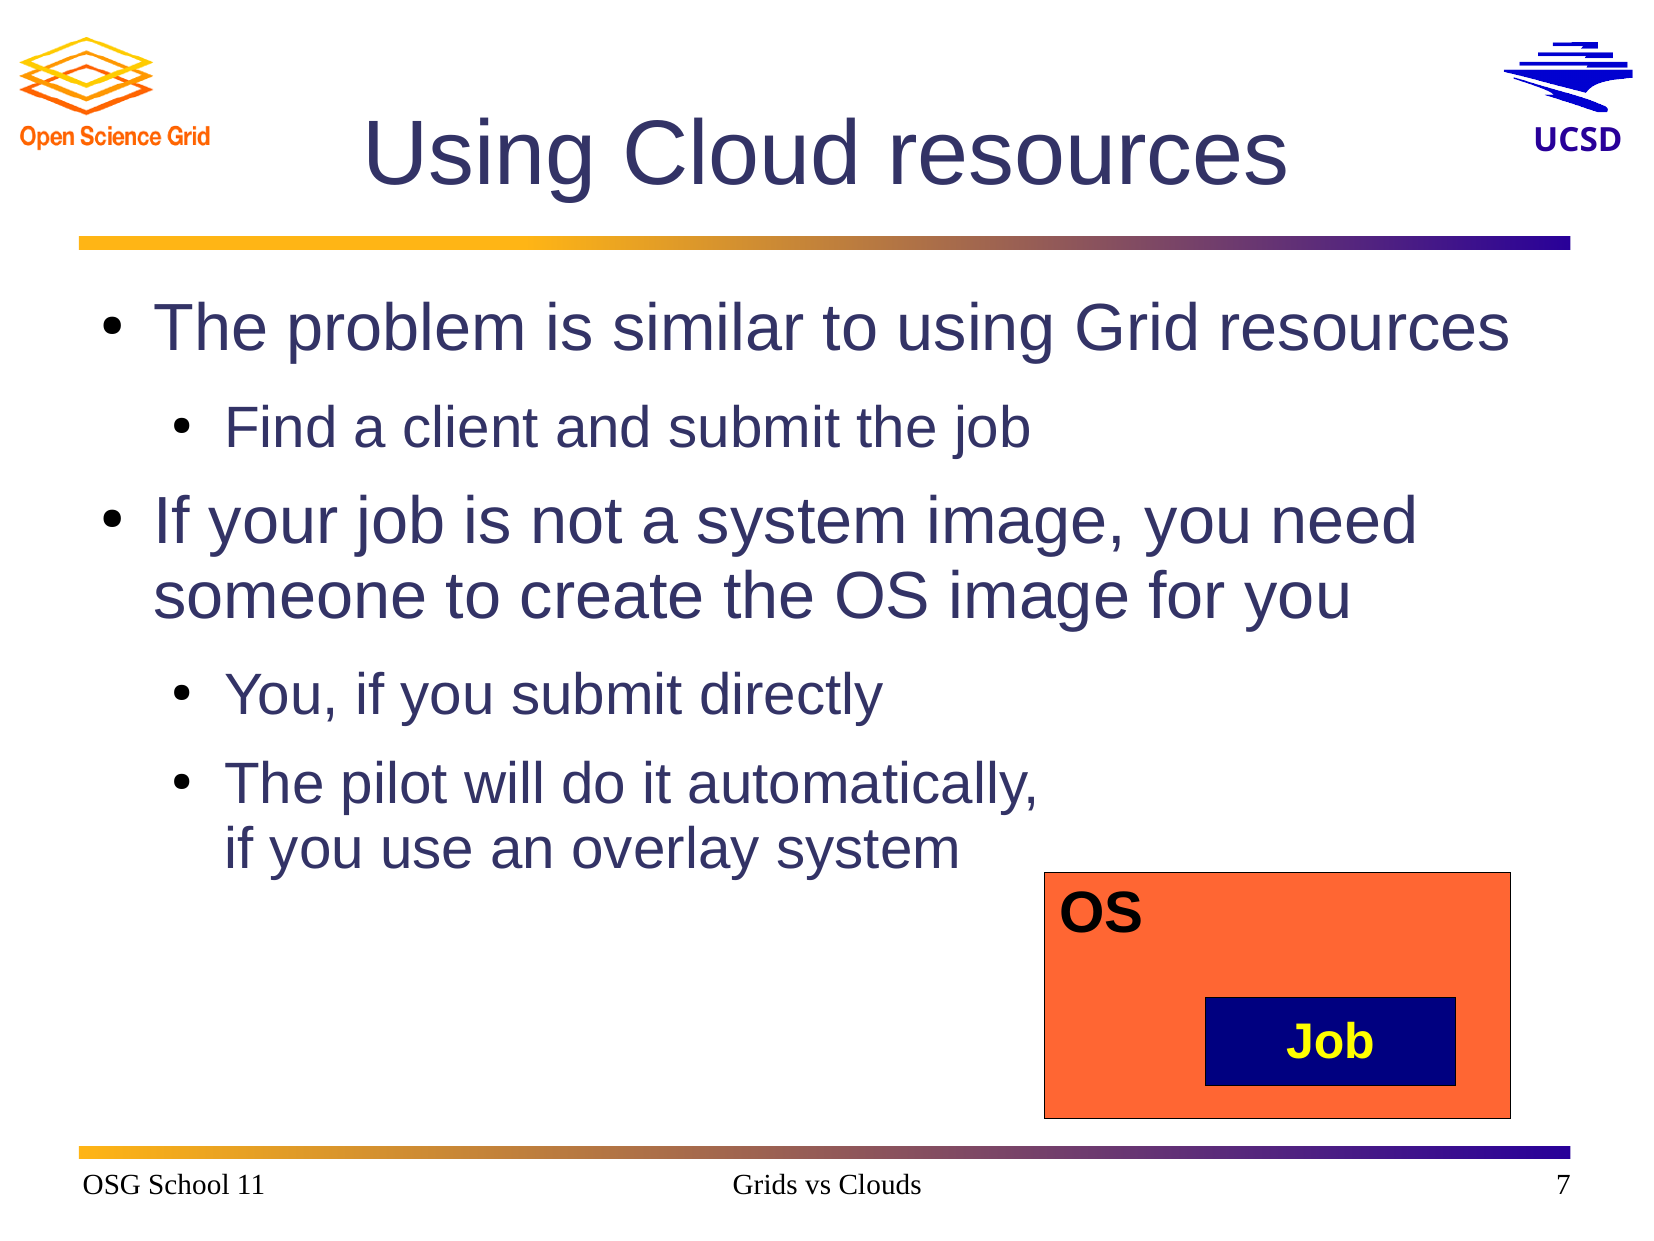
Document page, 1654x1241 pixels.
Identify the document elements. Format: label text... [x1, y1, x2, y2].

picture [0, 14, 229, 167]
list The problem is similar to using Grid resources Find a client and submit the job If your job is not a system image, you need someone to create the OS image for you You, if you submit directly The pilot will do it automatically, if you use an overlay system [82, 290, 1571, 1109]
text_box Job [1205, 997, 1456, 1086]
picture [1495, 42, 1637, 118]
title Using Cloud resources [82, 56, 1571, 250]
text_box OS [1044, 872, 1511, 1119]
